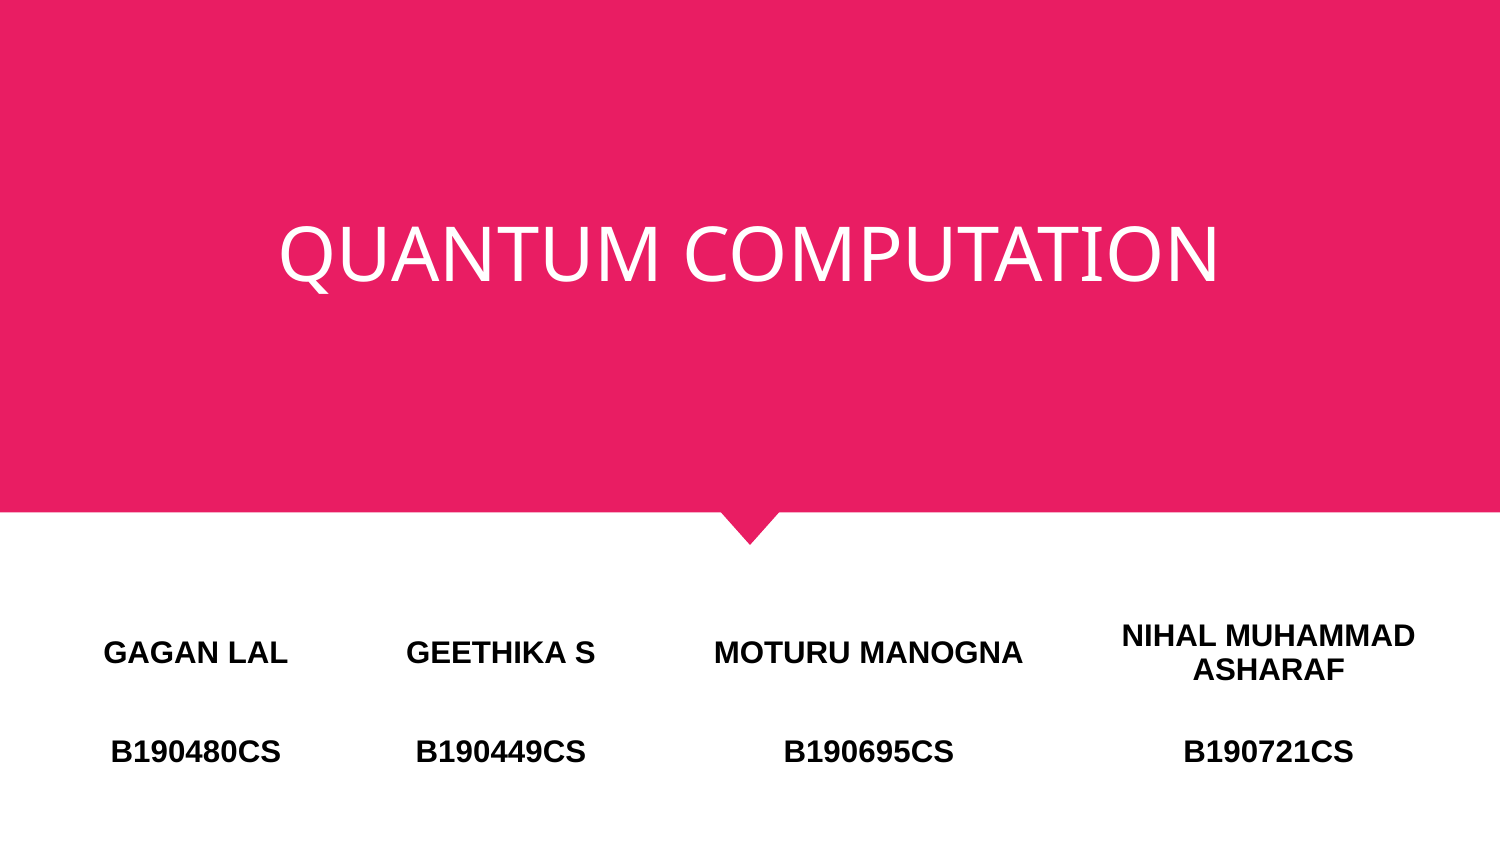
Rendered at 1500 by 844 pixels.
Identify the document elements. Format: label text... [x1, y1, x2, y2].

table_header GAGAN LAL [54, 587, 337, 718]
table_header MOTURU MANOGNA [665, 587, 1073, 718]
table_cell B190480CS [54, 720, 337, 783]
table_cell B190449CS [339, 720, 663, 783]
table_header NIHAL MUHAMMAD ASHARAF [1074, 587, 1463, 718]
table_cell B190721CS [1074, 720, 1463, 783]
table_cell B190695CS [665, 720, 1073, 783]
table_header GEETHIKA S [339, 587, 663, 718]
title QUANTUM COMPUTATION [0, 75, 1500, 422]
